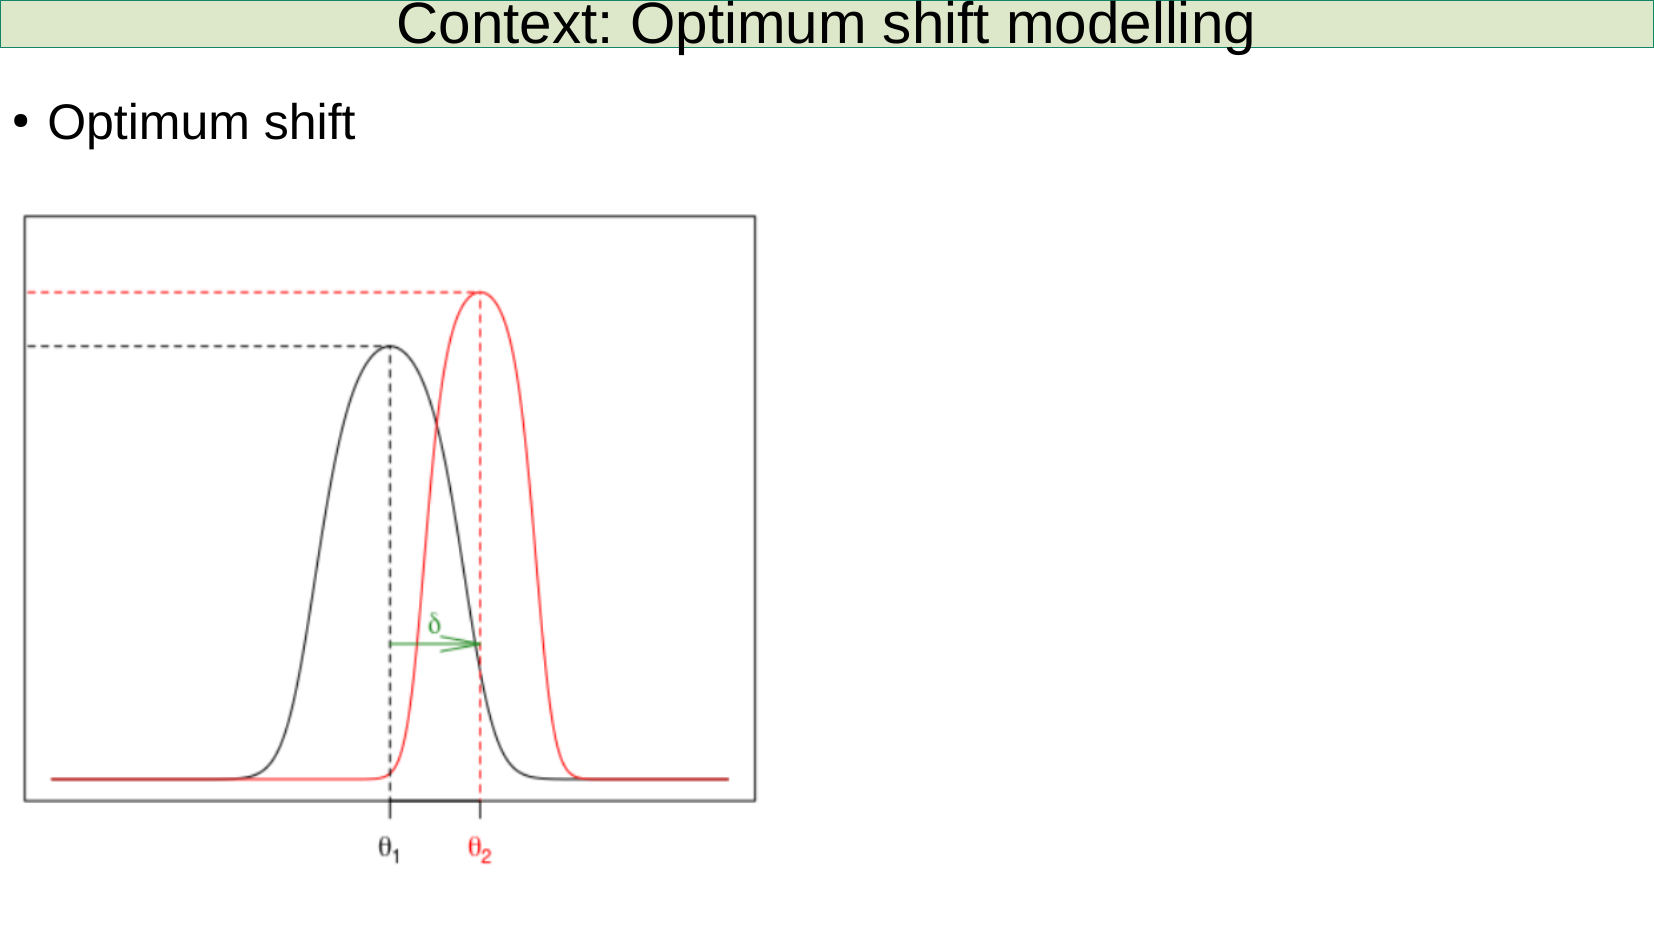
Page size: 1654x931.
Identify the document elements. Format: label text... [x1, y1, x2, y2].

list Optimum shift [11, 94, 449, 173]
text_box Context: Optimum shift modelling [0, 0, 1654, 48]
picture [11, 200, 768, 875]
